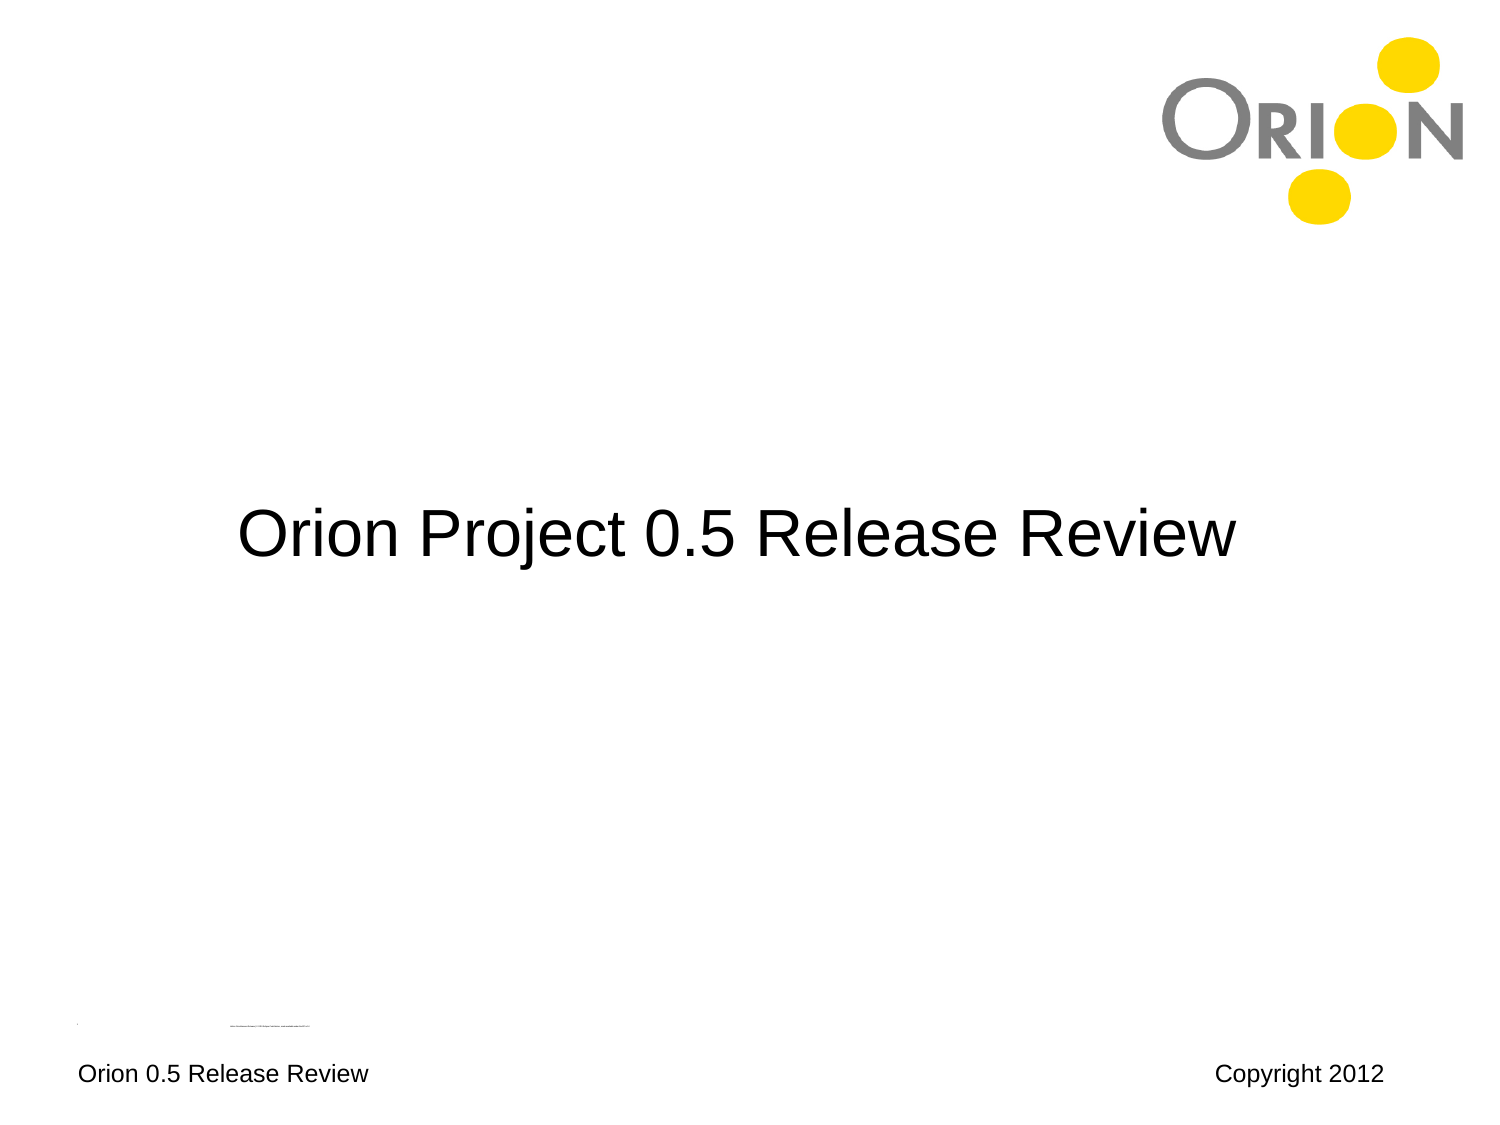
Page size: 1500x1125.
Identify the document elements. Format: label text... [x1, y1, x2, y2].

picture [1288, 37, 1463, 225]
subtitle Orion Project 0.5 Release Review [187, 37, 1288, 1022]
